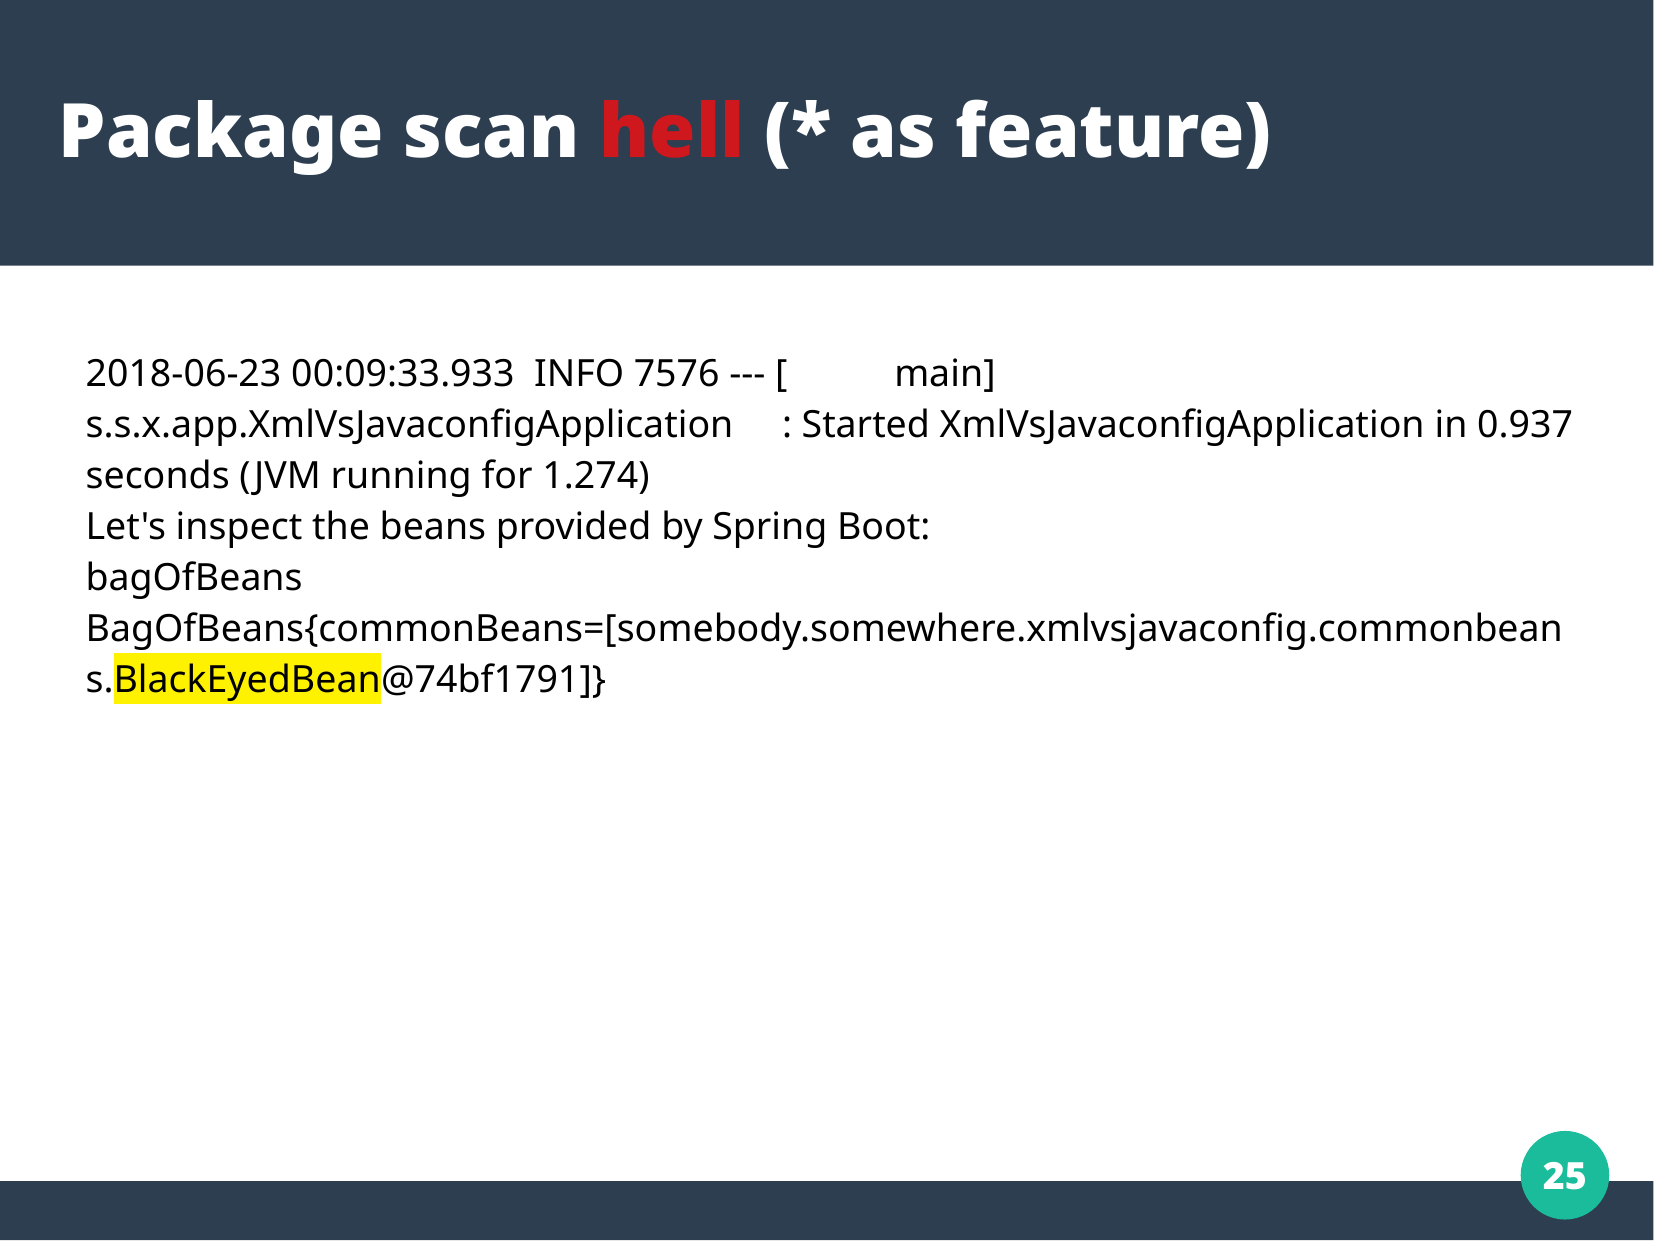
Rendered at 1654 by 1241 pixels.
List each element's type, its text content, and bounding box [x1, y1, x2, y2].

title Package scan hell (* as feature) [59, 49, 1595, 207]
text_box 2018-06-23 00:09:33.933 INFO 7576 --- [ main] s.s.x.app.XmlVsJavaconfigApplication : Started XmlVsJavaconfigApplication in 0.937 seconds (JVM running for 1.274) Let's inspect the beans provided by Spring Boot: bagOfBeans BagOfBeans{commonBeans=[somebody.somewhere.xmlvsjavaconfig.commonbeans.BlackEyedBean@74bf1791]} [70, 339, 1595, 1146]
